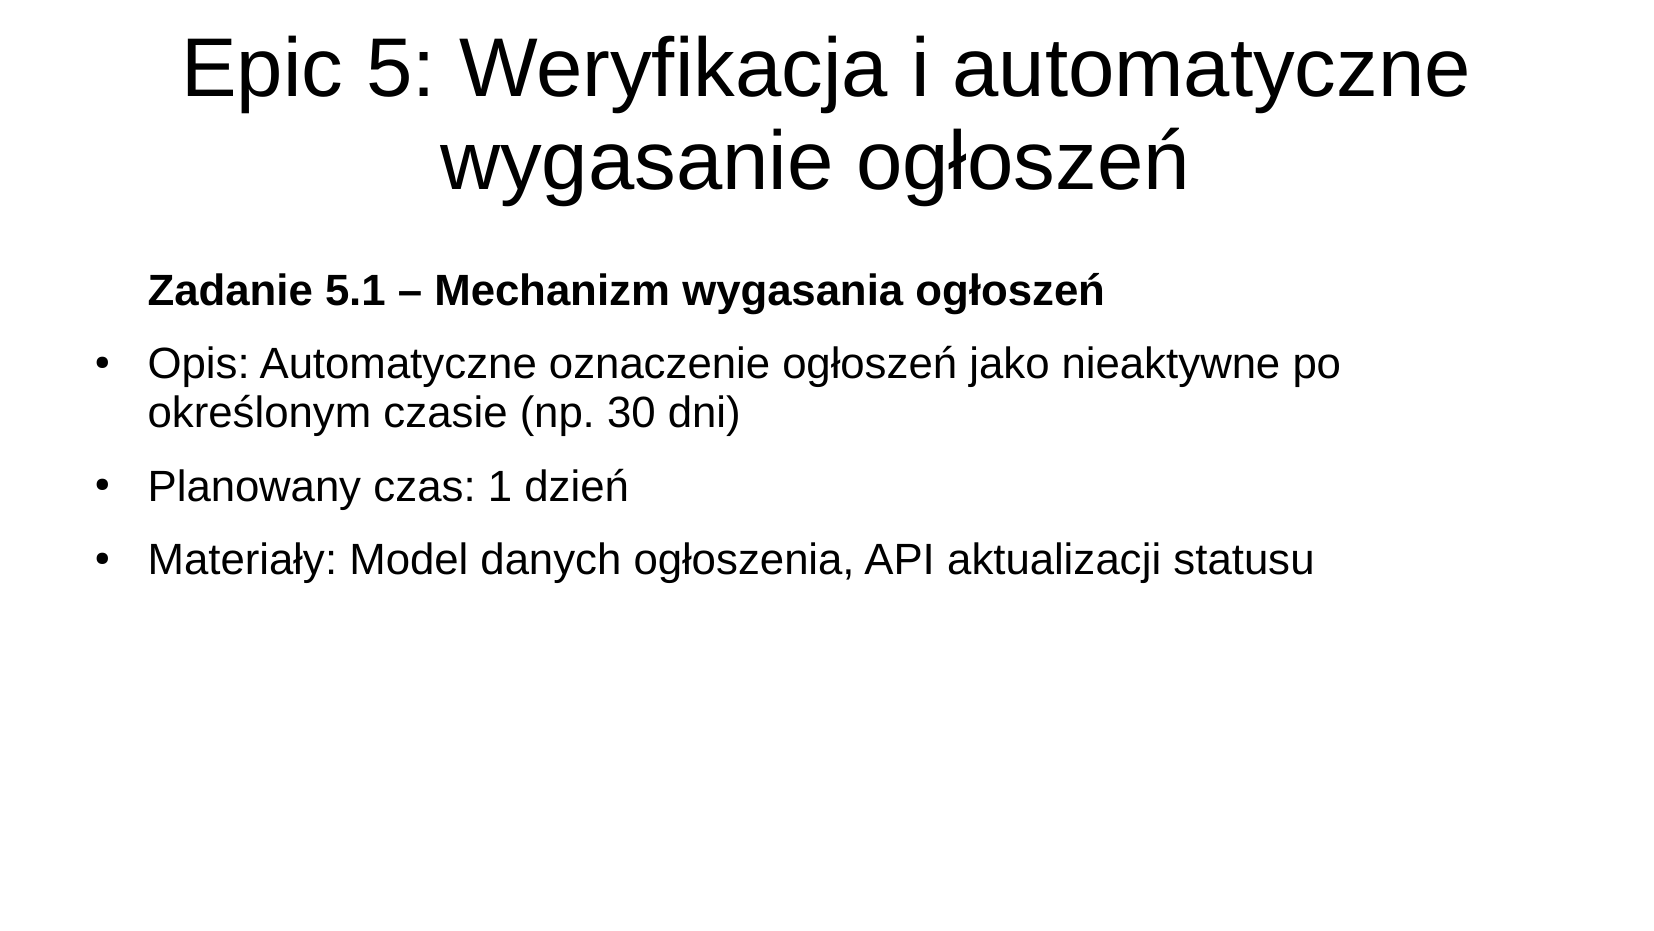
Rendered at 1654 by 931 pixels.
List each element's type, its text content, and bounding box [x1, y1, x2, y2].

title Epic 5: Weryfikacja i automatyczne wygasanie ogłoszeń [82, 21, 1571, 208]
list Zadanie 5.1 – Mechanizm wygasania ogłoszeń Opis: Automatyczne oznaczenie ogłoszeń jako nieaktywne po określonym czasie (np. 30 dni) Planowany czas: 1 dzień Materiały: Model danych ogłoszenia, API aktualizacji statusu [76, 265, 1565, 806]
